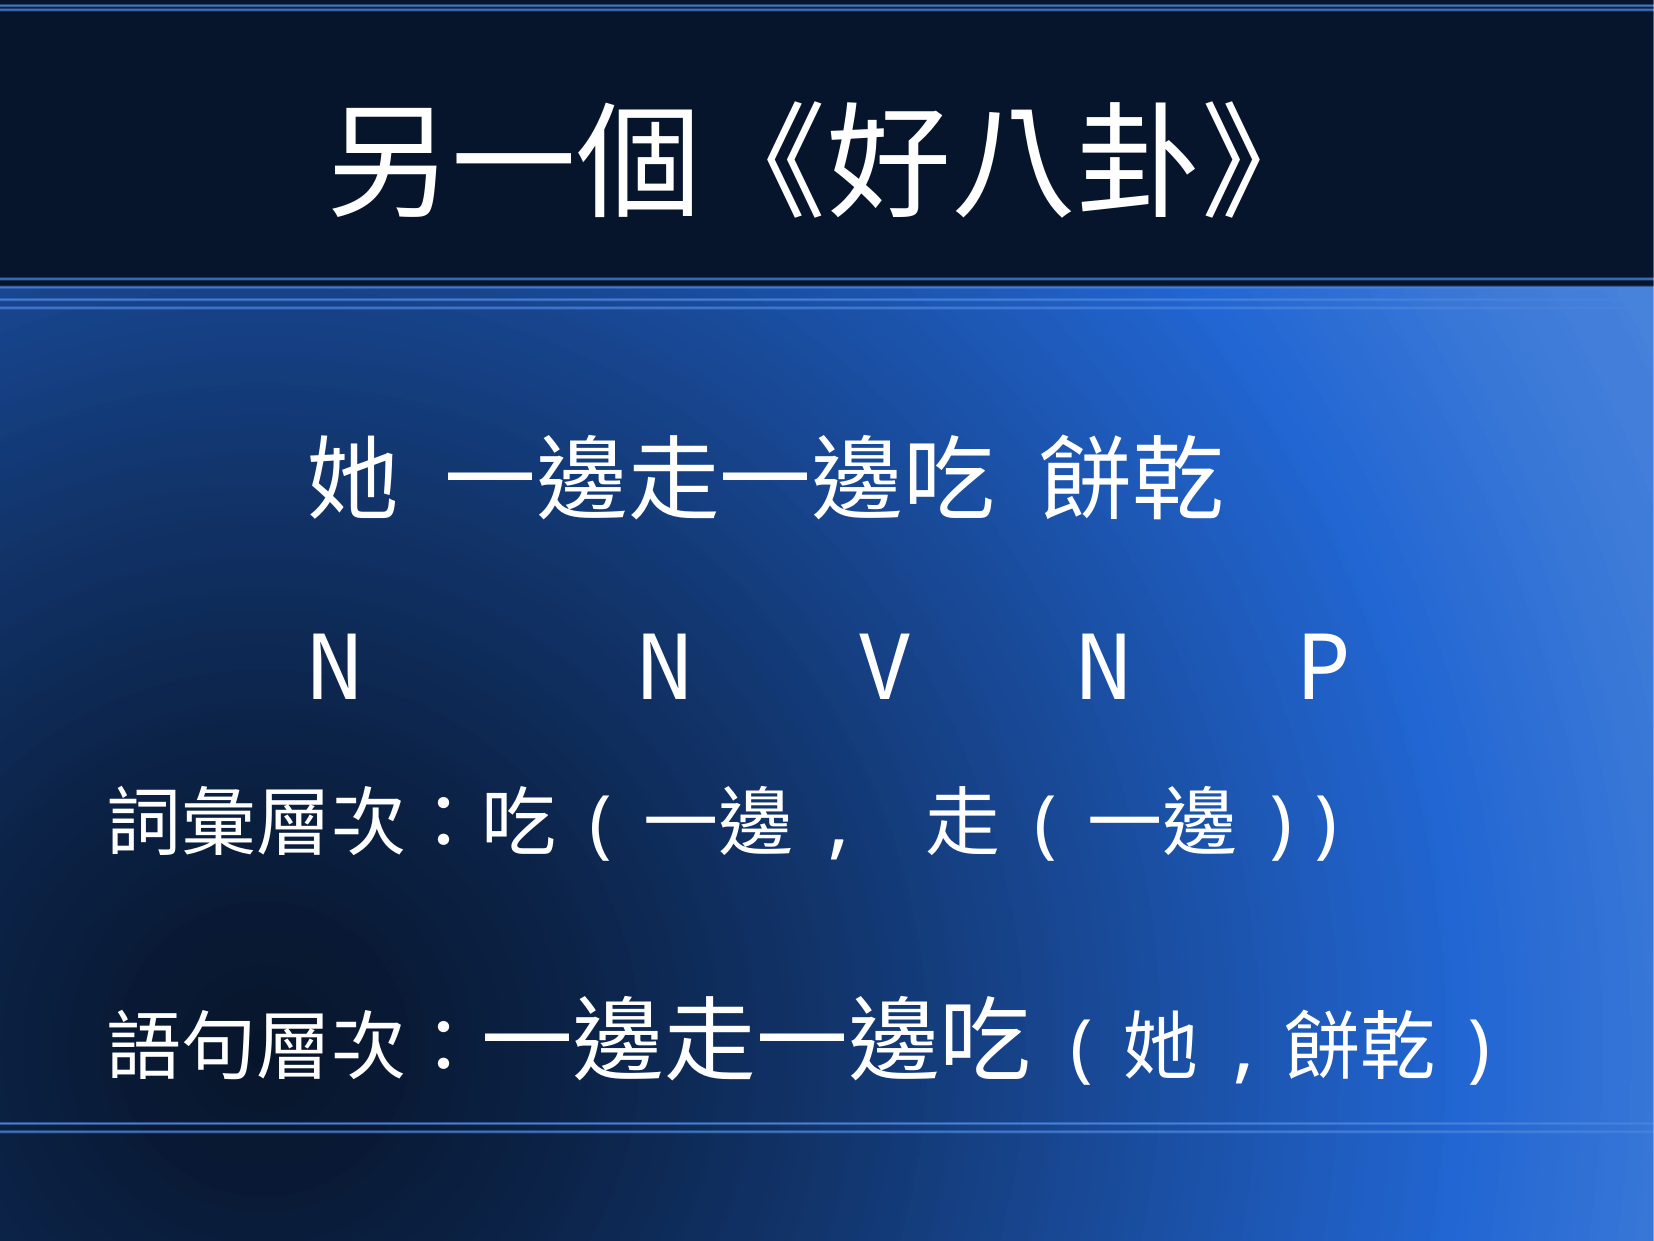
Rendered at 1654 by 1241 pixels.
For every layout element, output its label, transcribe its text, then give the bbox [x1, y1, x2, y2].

picture [0, 0, 1654, 1241]
list 她 一邊走一邊吃 餅乾 N N V N P [307, 339, 1406, 707]
text_box 詞彙層次：吃(一邊, 走(一邊)) 語句層次：一邊走一邊吃(她,餅乾) [106, 707, 1586, 1158]
title 另一個《好八卦》 [82, 49, 1571, 257]
